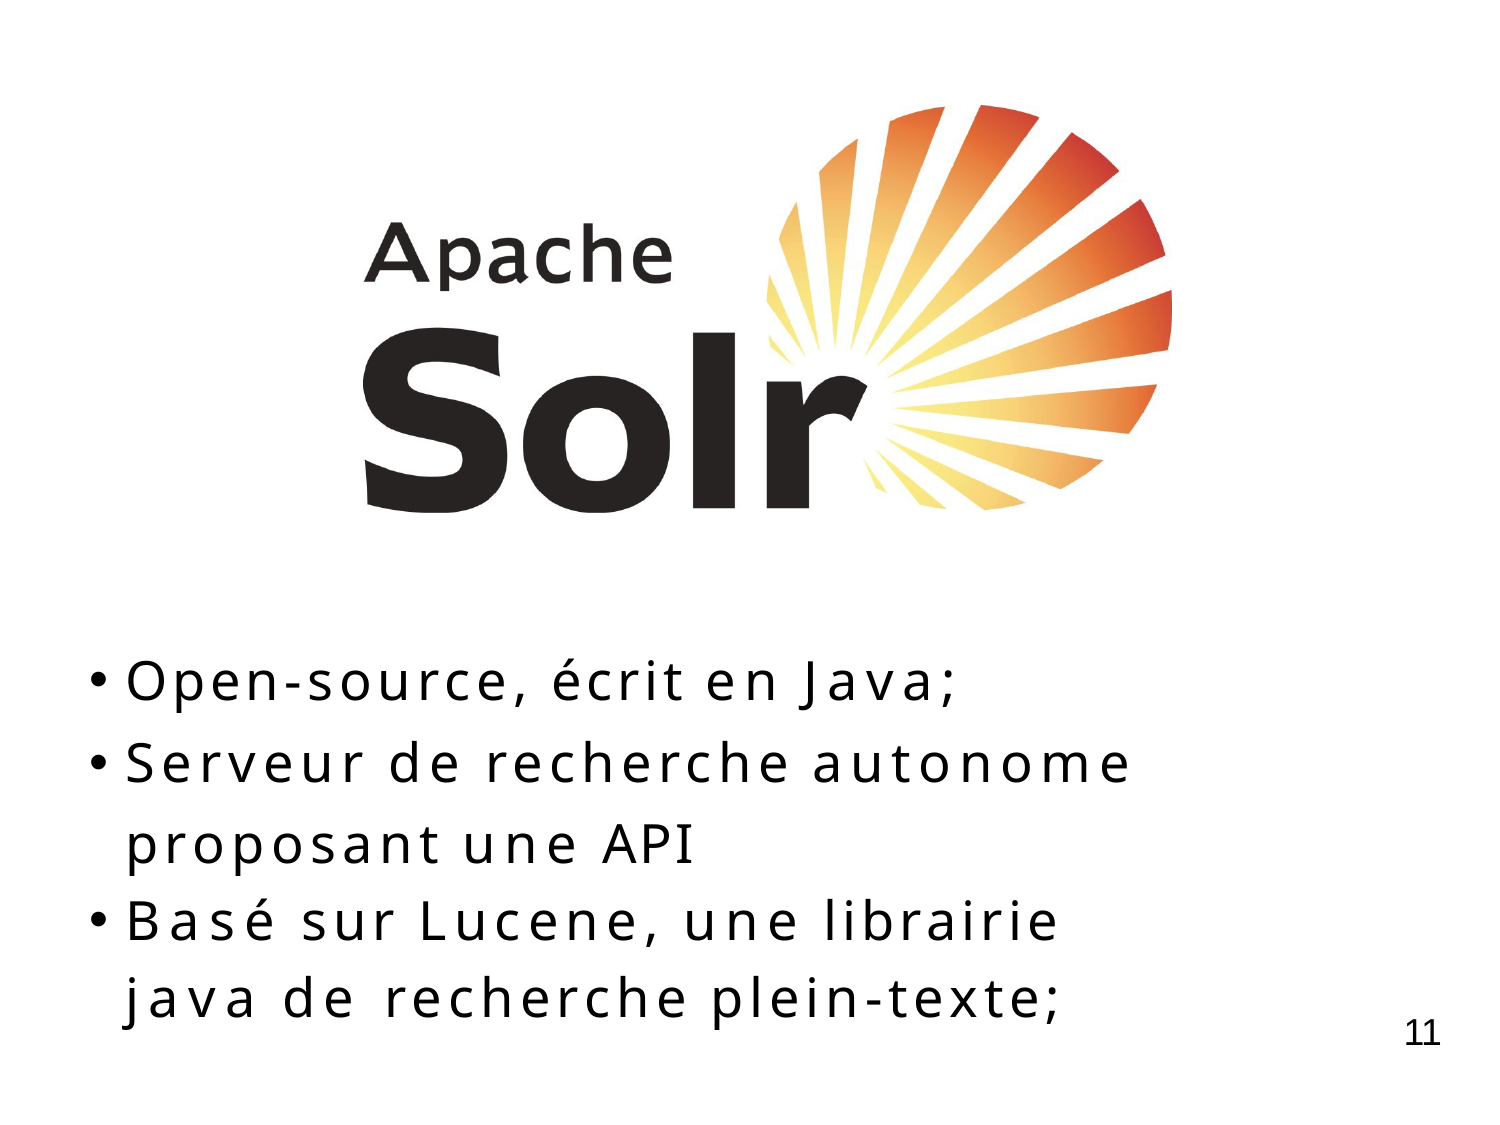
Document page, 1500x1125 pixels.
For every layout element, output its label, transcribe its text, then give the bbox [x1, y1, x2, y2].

picture [363, 105, 1172, 513]
slide_number 11 [1373, 1009, 1451, 1125]
text_box Open-source, écrit en Java; Serveur de recherche autonome proposant une API Basé sur Lucene, une librairie java de recherche plein-texte; [87, 629, 1383, 1029]
